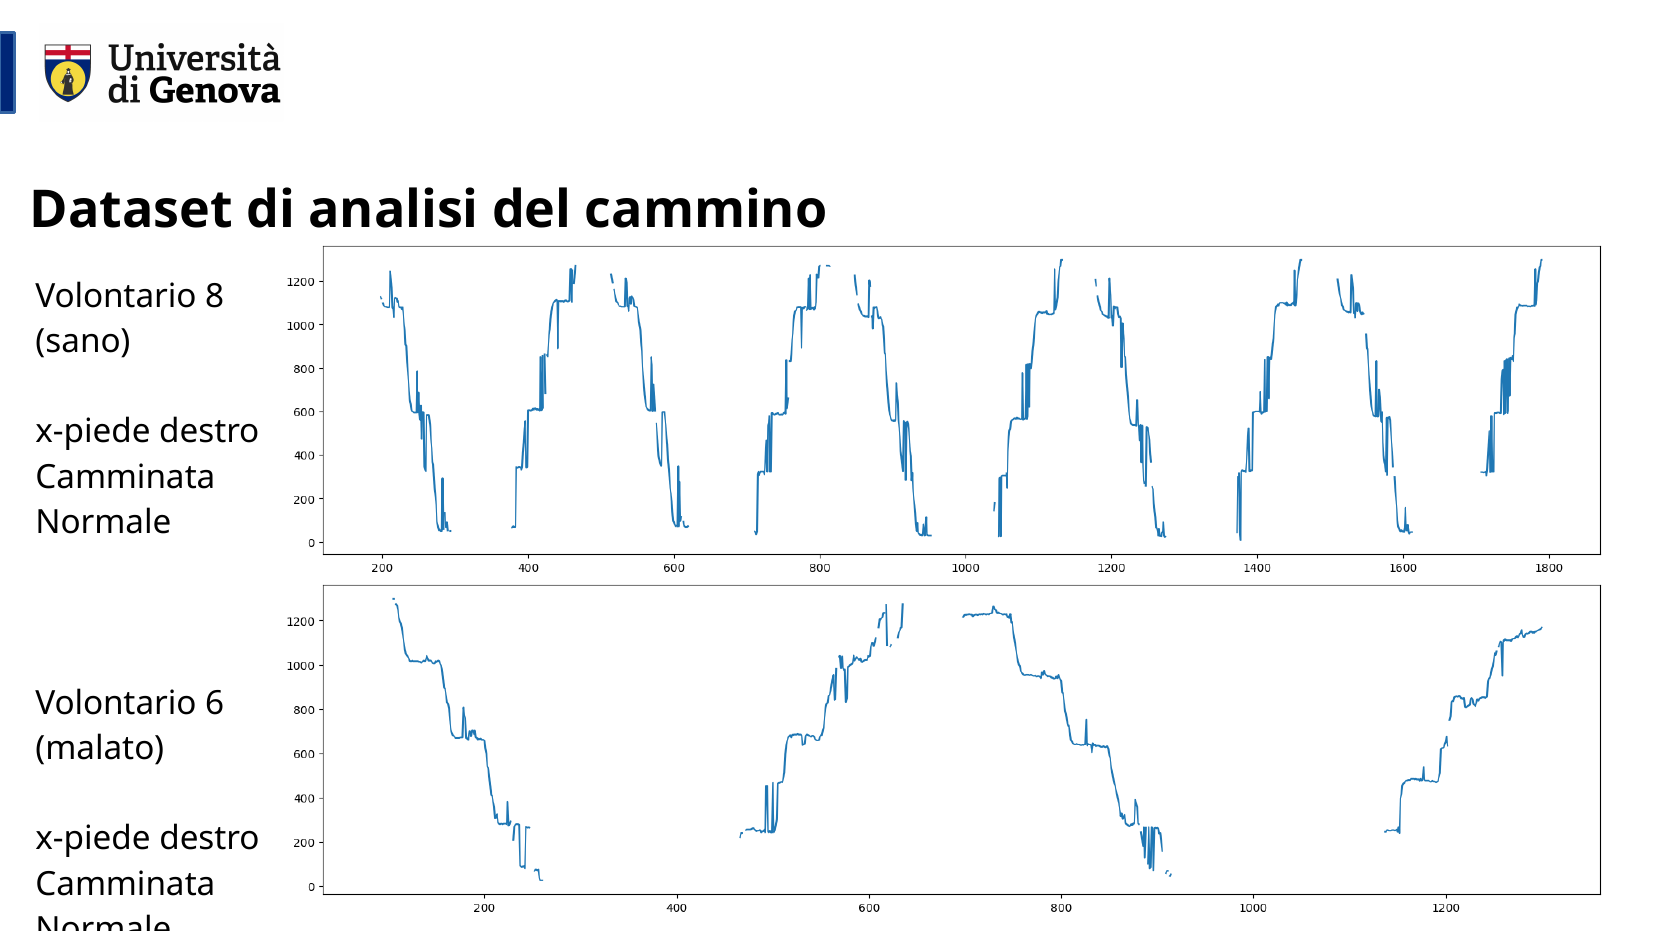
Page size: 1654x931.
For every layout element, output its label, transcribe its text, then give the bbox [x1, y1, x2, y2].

text_box [0, 32, 15, 113]
picture [277, 238, 1607, 921]
picture [39, 23, 284, 122]
text_box Volontario 8 (sano) x-piede destro Camminata Normale Volontario 6 (malato) x-piede destro Camminata Normale [29, 265, 277, 894]
subtitle Dataset di analisi del cammino [29, 177, 1625, 239]
